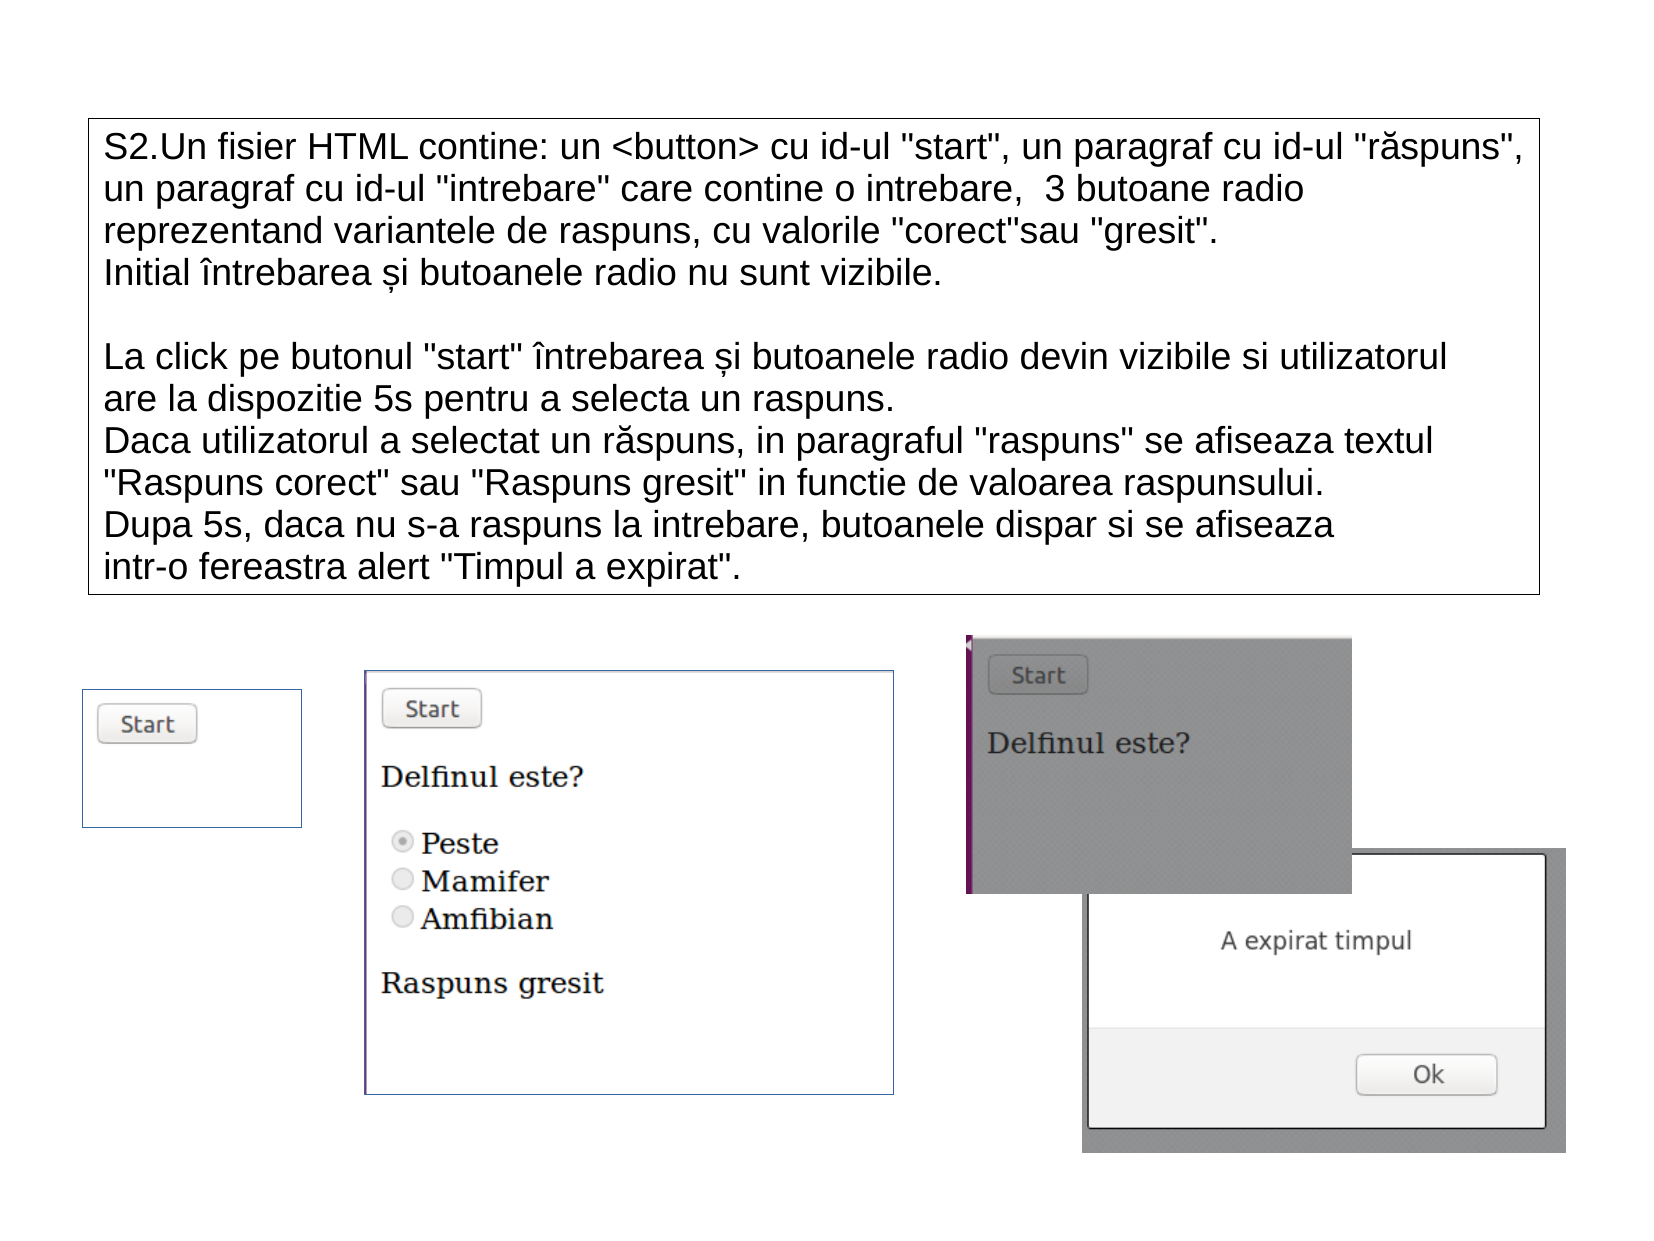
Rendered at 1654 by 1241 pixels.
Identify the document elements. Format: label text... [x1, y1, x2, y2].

text_box S2.Un fisier HTML contine: un <button> cu id-ul "start", un paragraf cu id-ul "răspuns", un paragraf cu id-ul "intrebare" care contine o intrebare, 3 butoane radio reprezentand variantele de raspuns, cu valorile "corect"sau "gresit". Initial întrebarea și butoanele radio nu sunt vizibile. La click pe butonul "start" întrebarea și butoanele radio devin vizibile si utilizatorul are la dispozitie 5s pentru a selecta un raspuns. Daca utilizatorul a selectat un răspuns, in paragraful "raspuns" se afiseaza textul "Raspuns corect" sau "Raspuns gresit" in functie de valoarea raspunsului. Dupa 5s, daca nu s-a raspuns la intrebare, butoanele dispar si se afiseaza intr-o fereastra alert "Timpul a expirat". [88, 118, 1540, 595]
picture [966, 635, 1566, 1153]
picture [82, 688, 302, 828]
picture [364, 670, 894, 1095]
